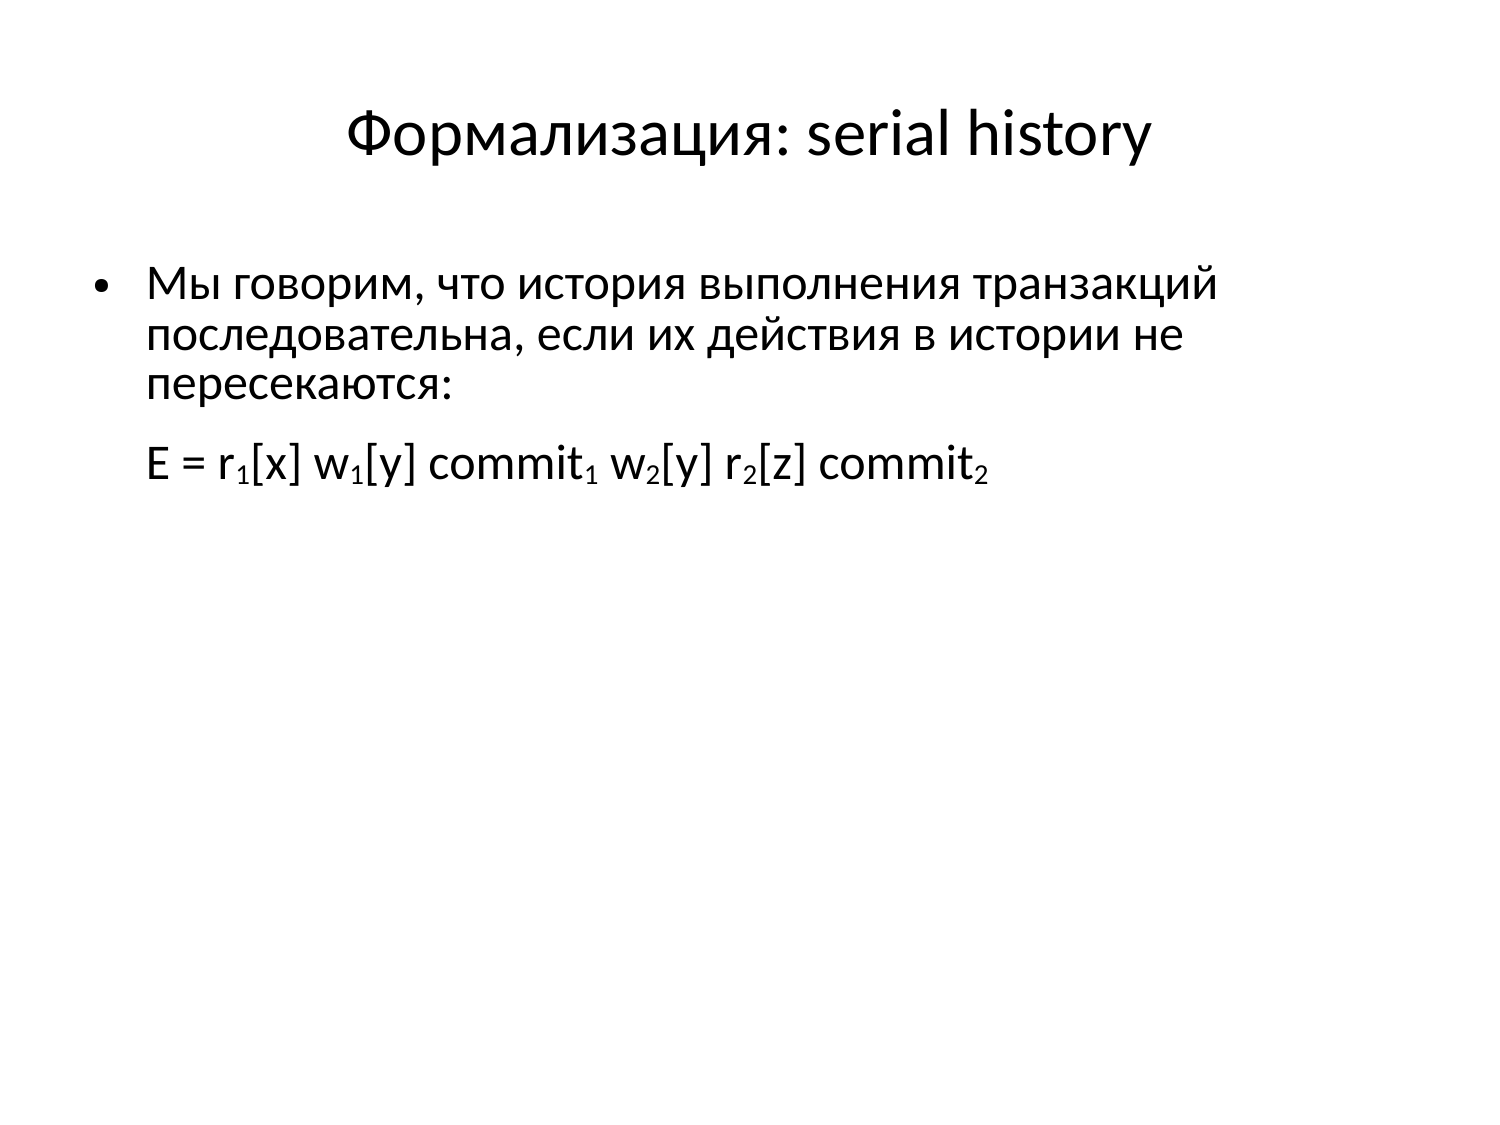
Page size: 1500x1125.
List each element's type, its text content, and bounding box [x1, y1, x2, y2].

title Формализация: serial history [75, 45, 1425, 233]
list Мы говорим, что история выполнения транзакций последовательна, если их действия в истории не пересекаются: E = r1[x] w1[y] commit1 w2[y] r2[z] commit2 [75, 262, 1425, 1005]
